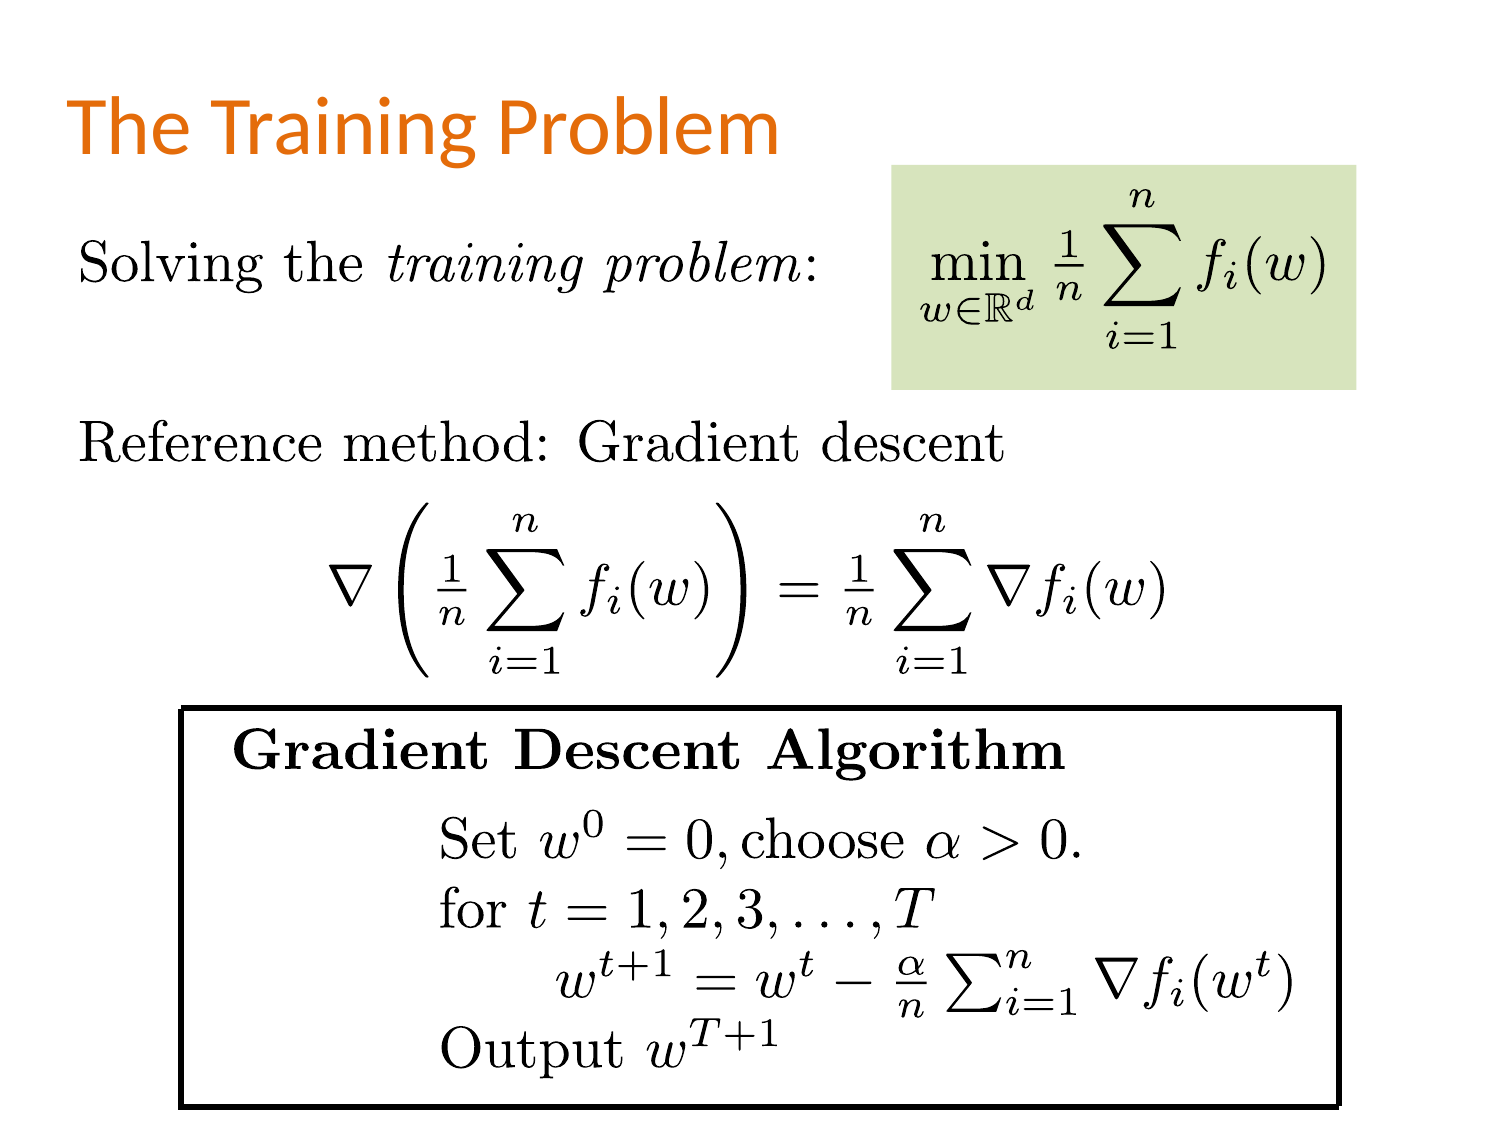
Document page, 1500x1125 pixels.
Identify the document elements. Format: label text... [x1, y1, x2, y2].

text_box [325, 502, 1170, 678]
text_box [891, 189, 1357, 390]
text_box [438, 809, 1298, 1079]
text_box The Training Problem [51, 27, 1432, 215]
text_box [77, 419, 1007, 463]
text_box [230, 728, 1067, 781]
text_box [77, 239, 820, 294]
